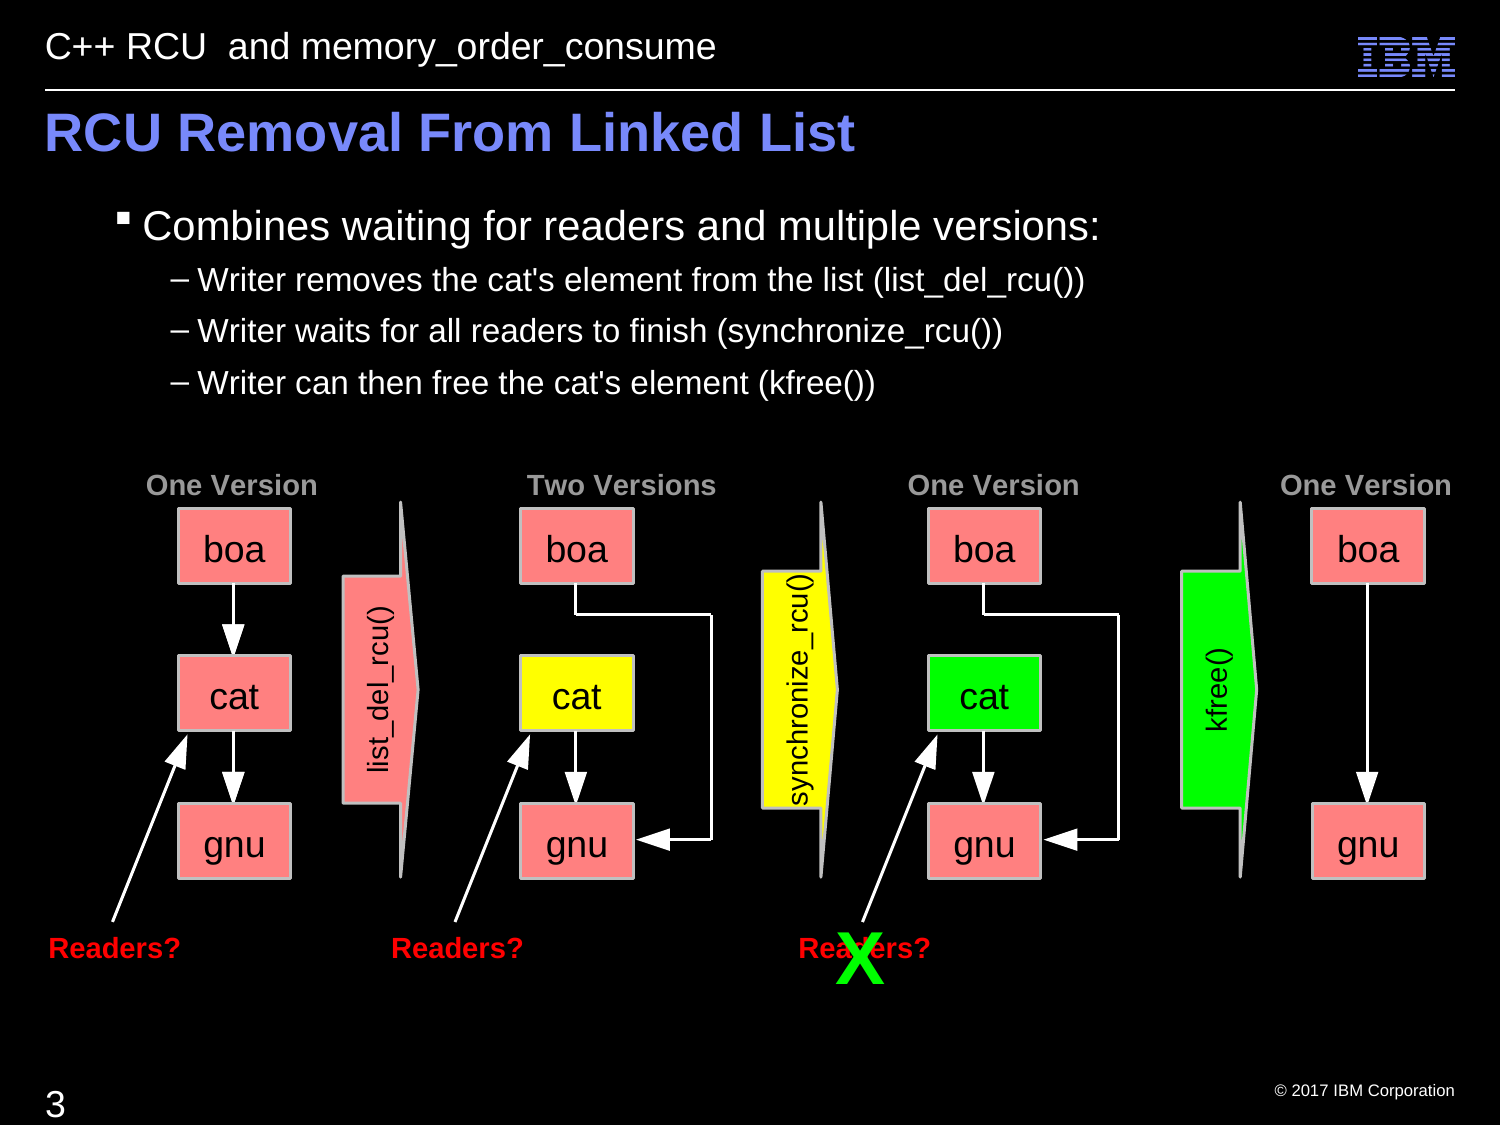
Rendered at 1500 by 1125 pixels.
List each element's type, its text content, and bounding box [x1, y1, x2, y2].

text_box One Version [1234, 456, 1498, 507]
text_box One Version [100, 456, 364, 507]
text_box cat [520, 655, 634, 731]
text_box gnu [520, 803, 634, 879]
text_box Two Versions [490, 456, 754, 526]
text_box synchronize_rcu() [762, 502, 838, 878]
text_box X [821, 902, 901, 1008]
text_box list_del_rcu() [343, 502, 419, 878]
text_box gnu [1312, 803, 1425, 879]
text_box Readers? [376, 921, 540, 972]
text_box kfree() [1181, 502, 1257, 878]
text_box Readers? [901, 922, 947, 972]
text_box gnu [178, 803, 291, 879]
title RCU Removal From Linked List [29, 97, 1455, 203]
text_box gnu [928, 803, 1041, 879]
text_box boa [1311, 508, 1425, 584]
text_box One Version [862, 456, 1126, 507]
text_box boa [178, 508, 291, 584]
text_box cat [178, 655, 291, 731]
list Combines waiting for readers and multiple versions: Writer removes the cat's element from the list (list_del_rcu()) Writer waits for all readers to finish (synchronize_rcu()) Writer can then free the cat's element (kfree()) [99, 191, 1389, 922]
text_box Readers? [783, 922, 821, 972]
text_box boa [928, 508, 1041, 584]
text_box cat [928, 655, 1041, 731]
picture [1358, 37, 1455, 77]
text_box Readers? [33, 921, 197, 972]
text_box boa [520, 526, 634, 584]
